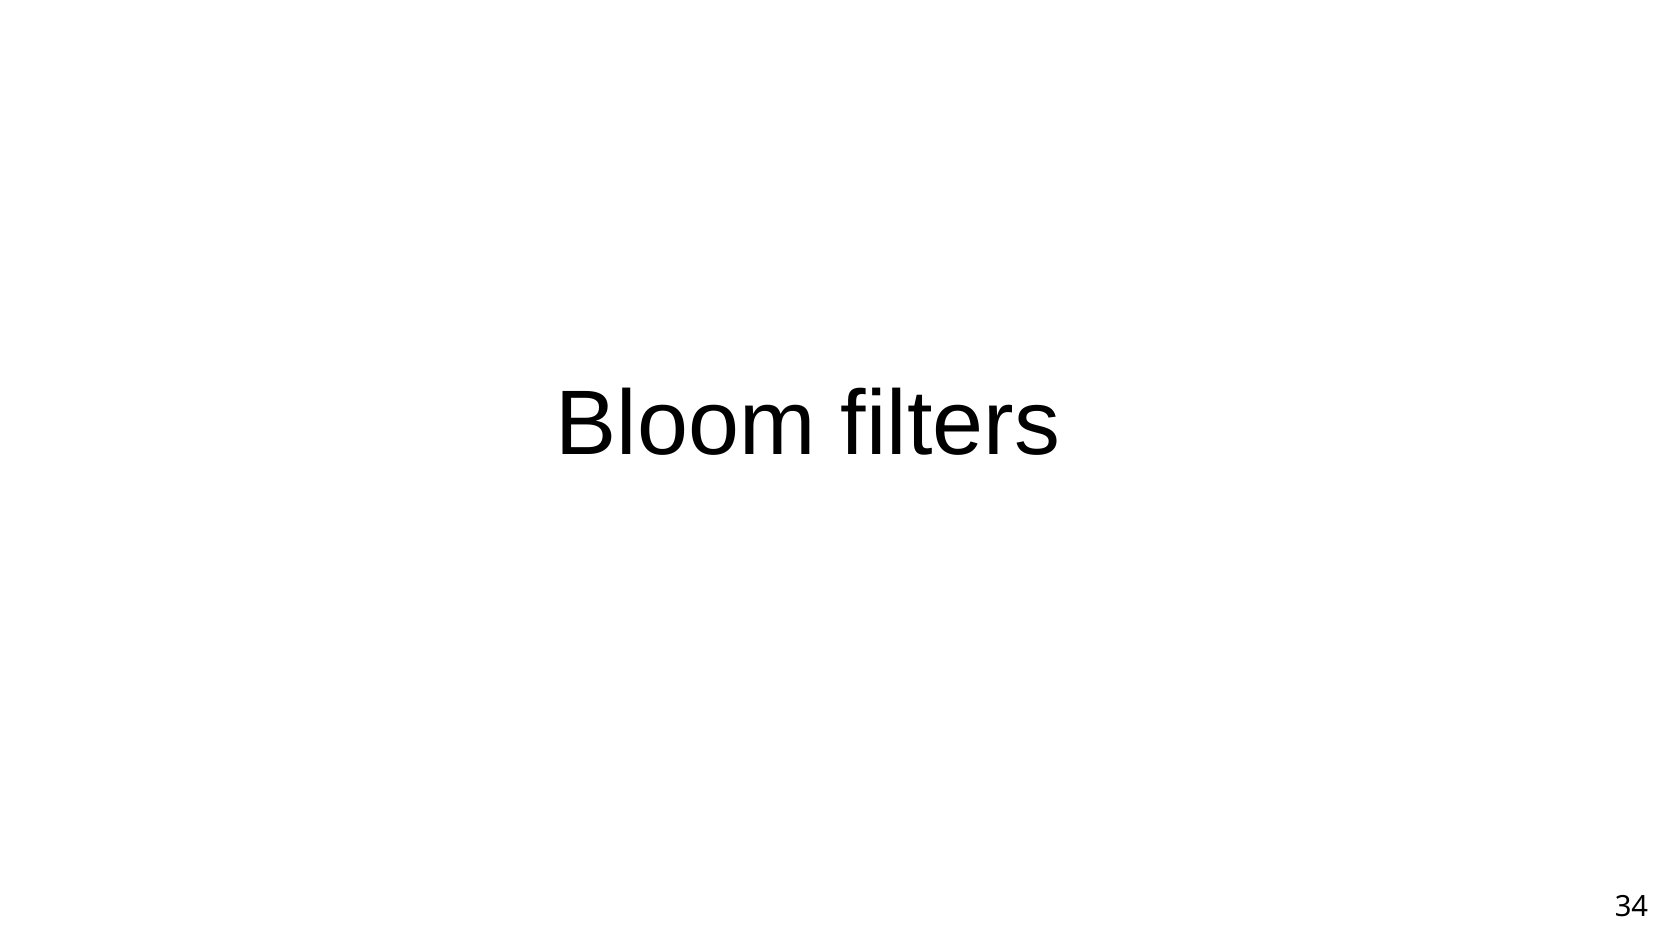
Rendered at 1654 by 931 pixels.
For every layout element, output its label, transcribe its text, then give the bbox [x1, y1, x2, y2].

title Bloom filters [64, 345, 1553, 501]
